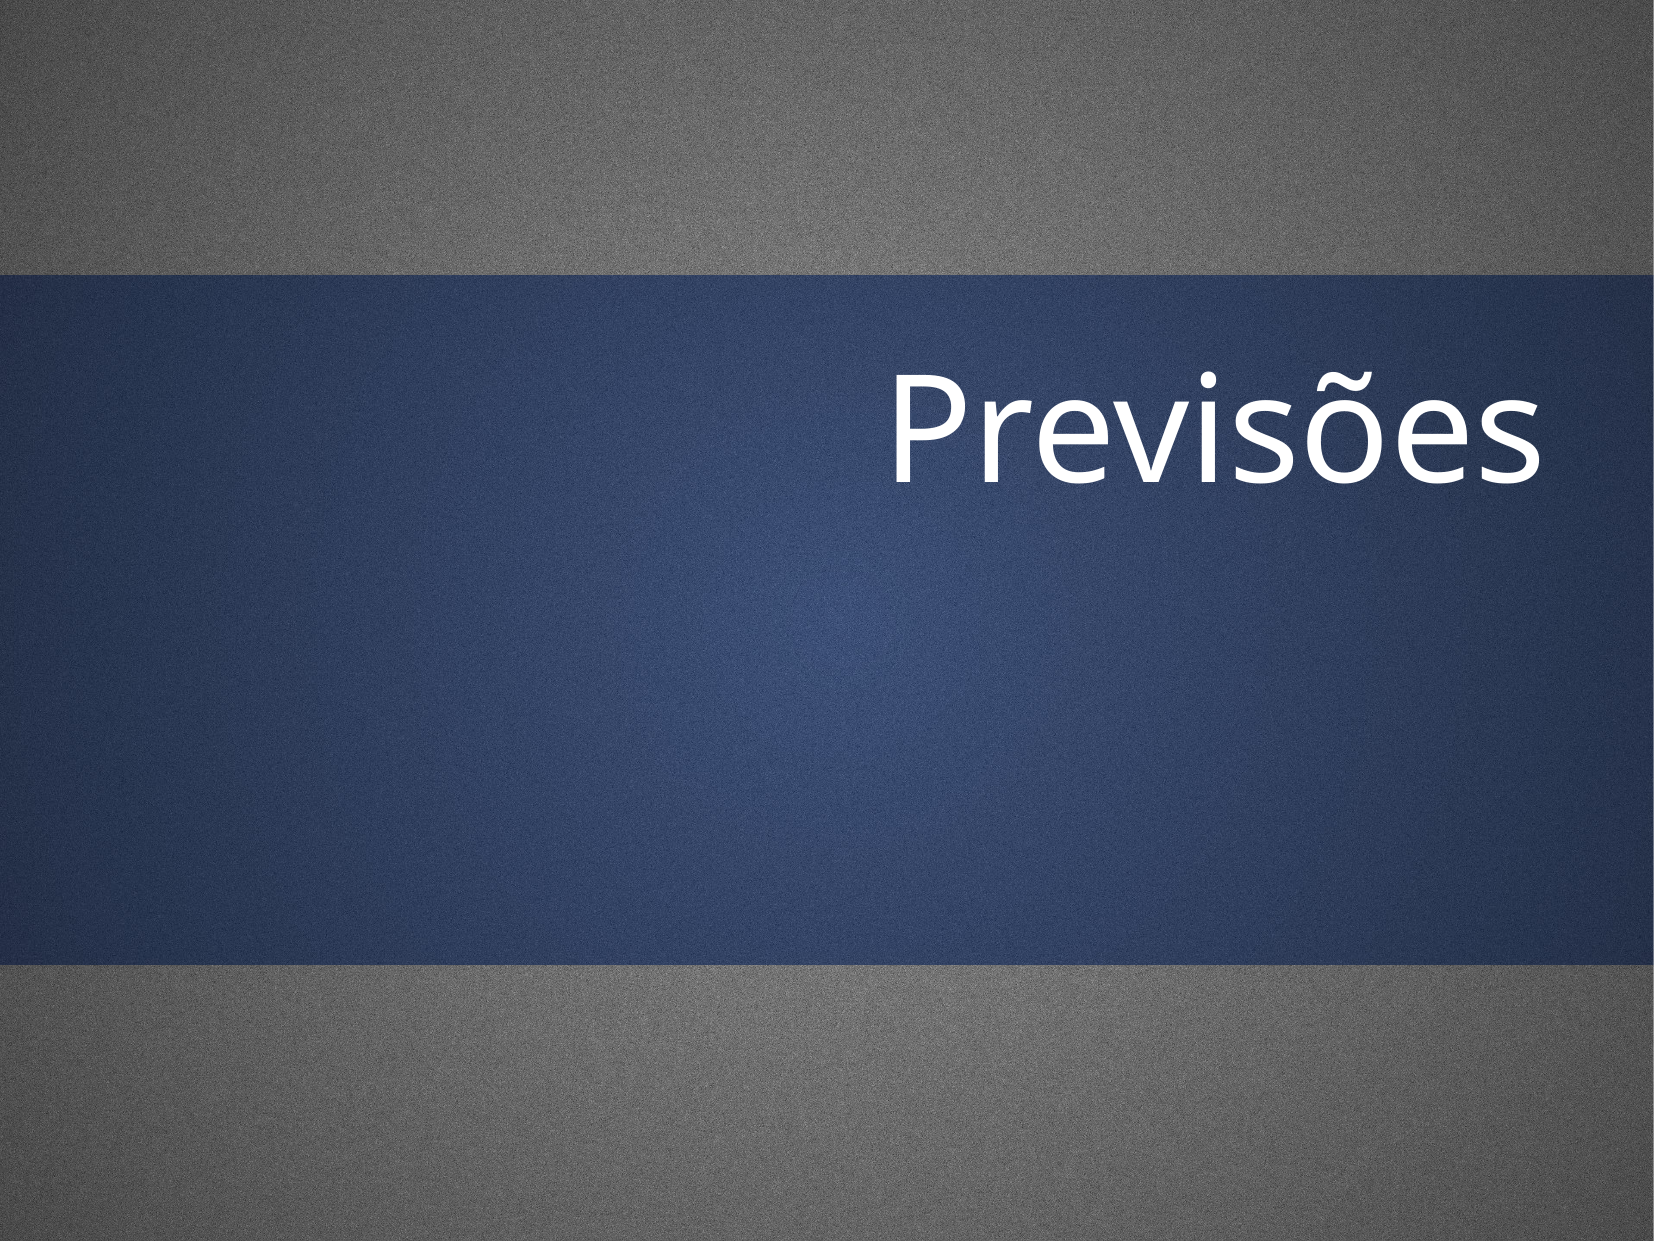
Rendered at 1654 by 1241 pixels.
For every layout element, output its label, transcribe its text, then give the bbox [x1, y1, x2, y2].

picture [0, 0, 1654, 1241]
text_box Previsões [447, 315, 1562, 654]
